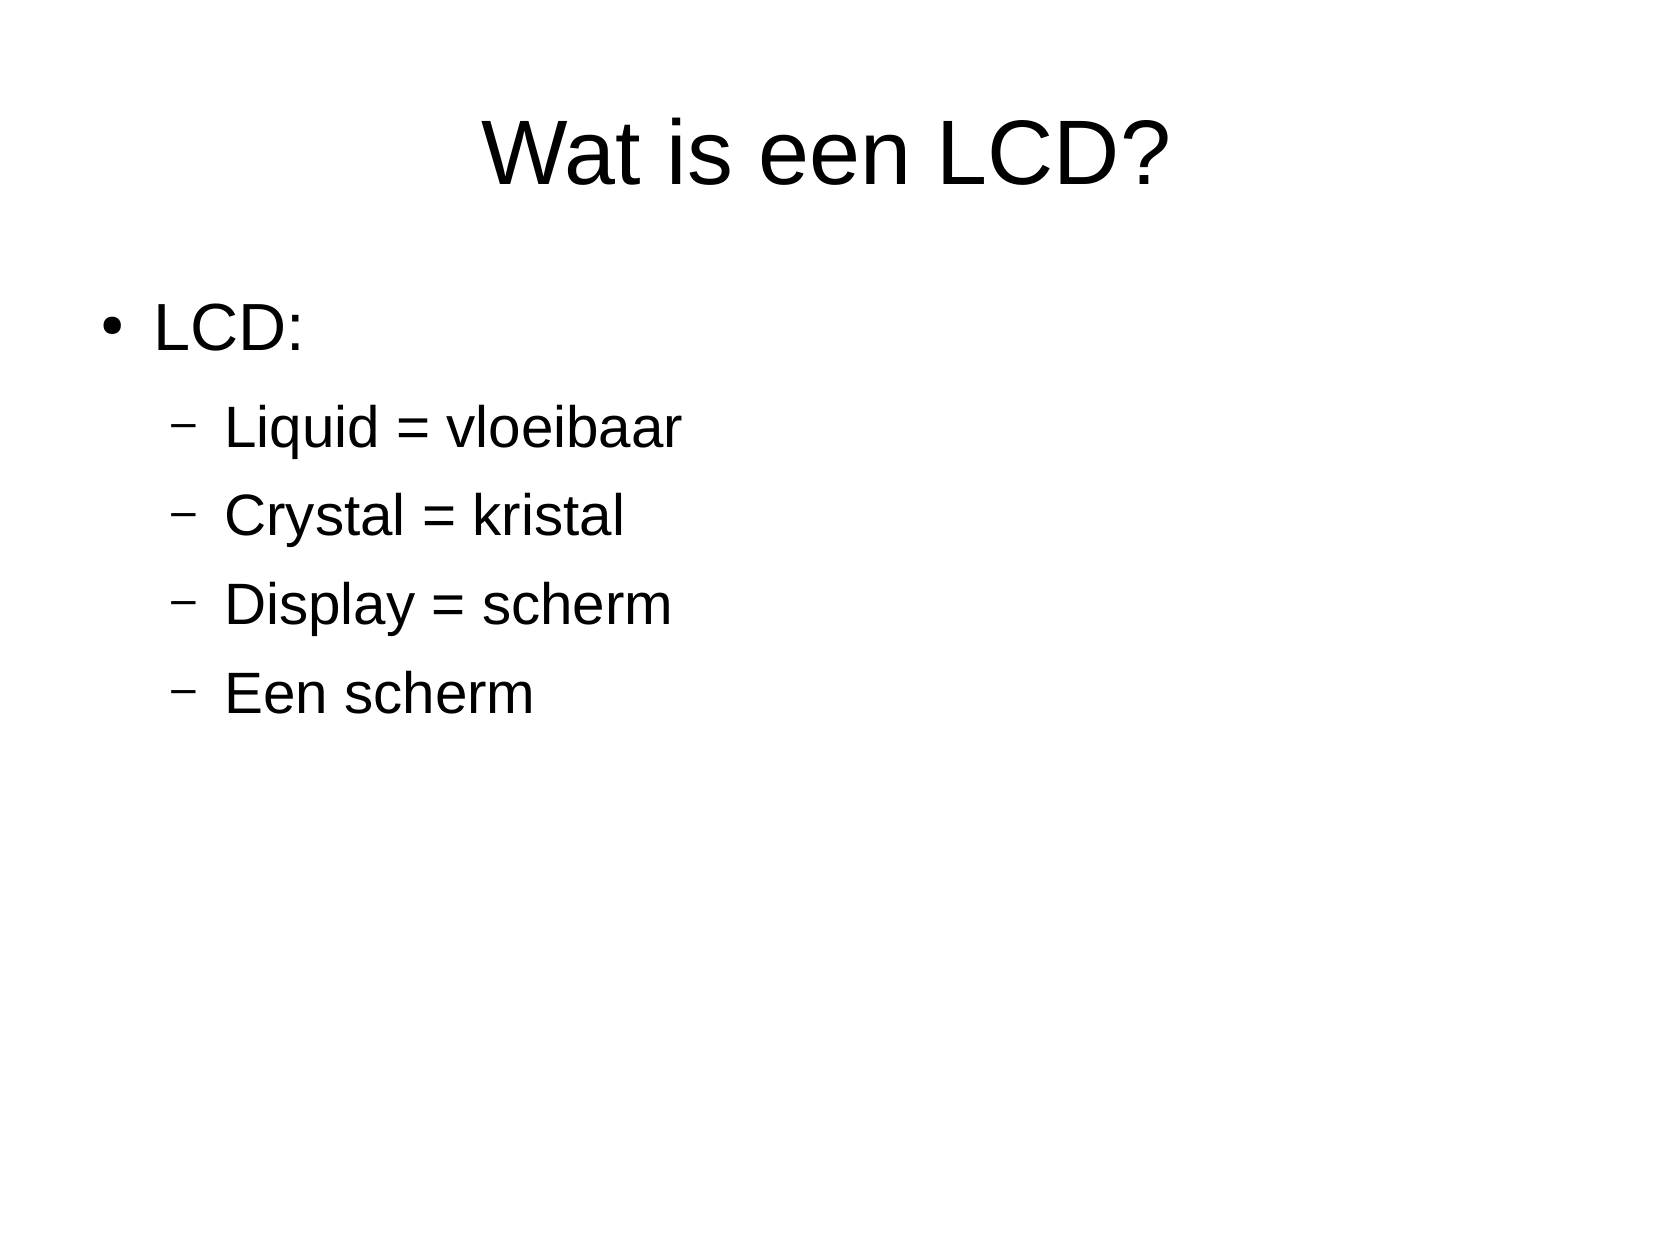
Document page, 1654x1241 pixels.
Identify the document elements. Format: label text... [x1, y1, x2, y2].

list LCD: Liquid = vloeibaar Crystal = kristal Display = scherm Een scherm [82, 290, 1571, 1010]
title Wat is een LCD? [82, 49, 1571, 257]
